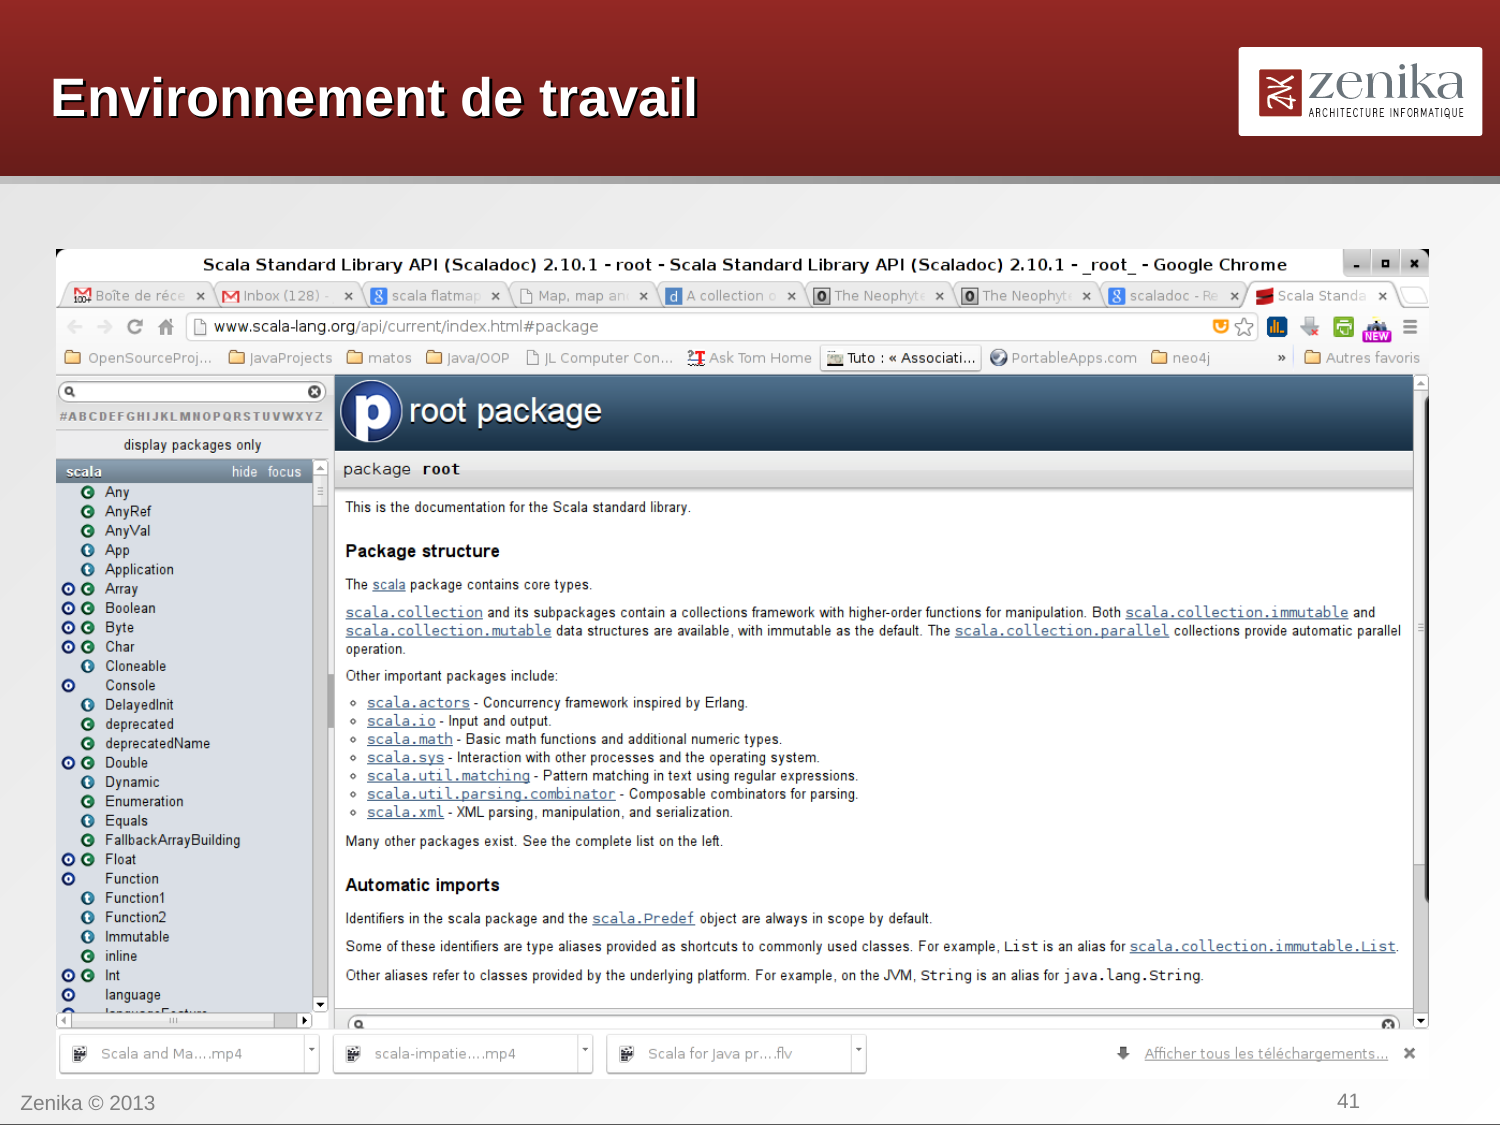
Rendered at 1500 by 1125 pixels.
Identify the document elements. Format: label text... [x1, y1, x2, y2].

title Environnement de travail [50, 15, 1206, 180]
picture [1257, 58, 1464, 125]
picture [56, 249, 1429, 1079]
